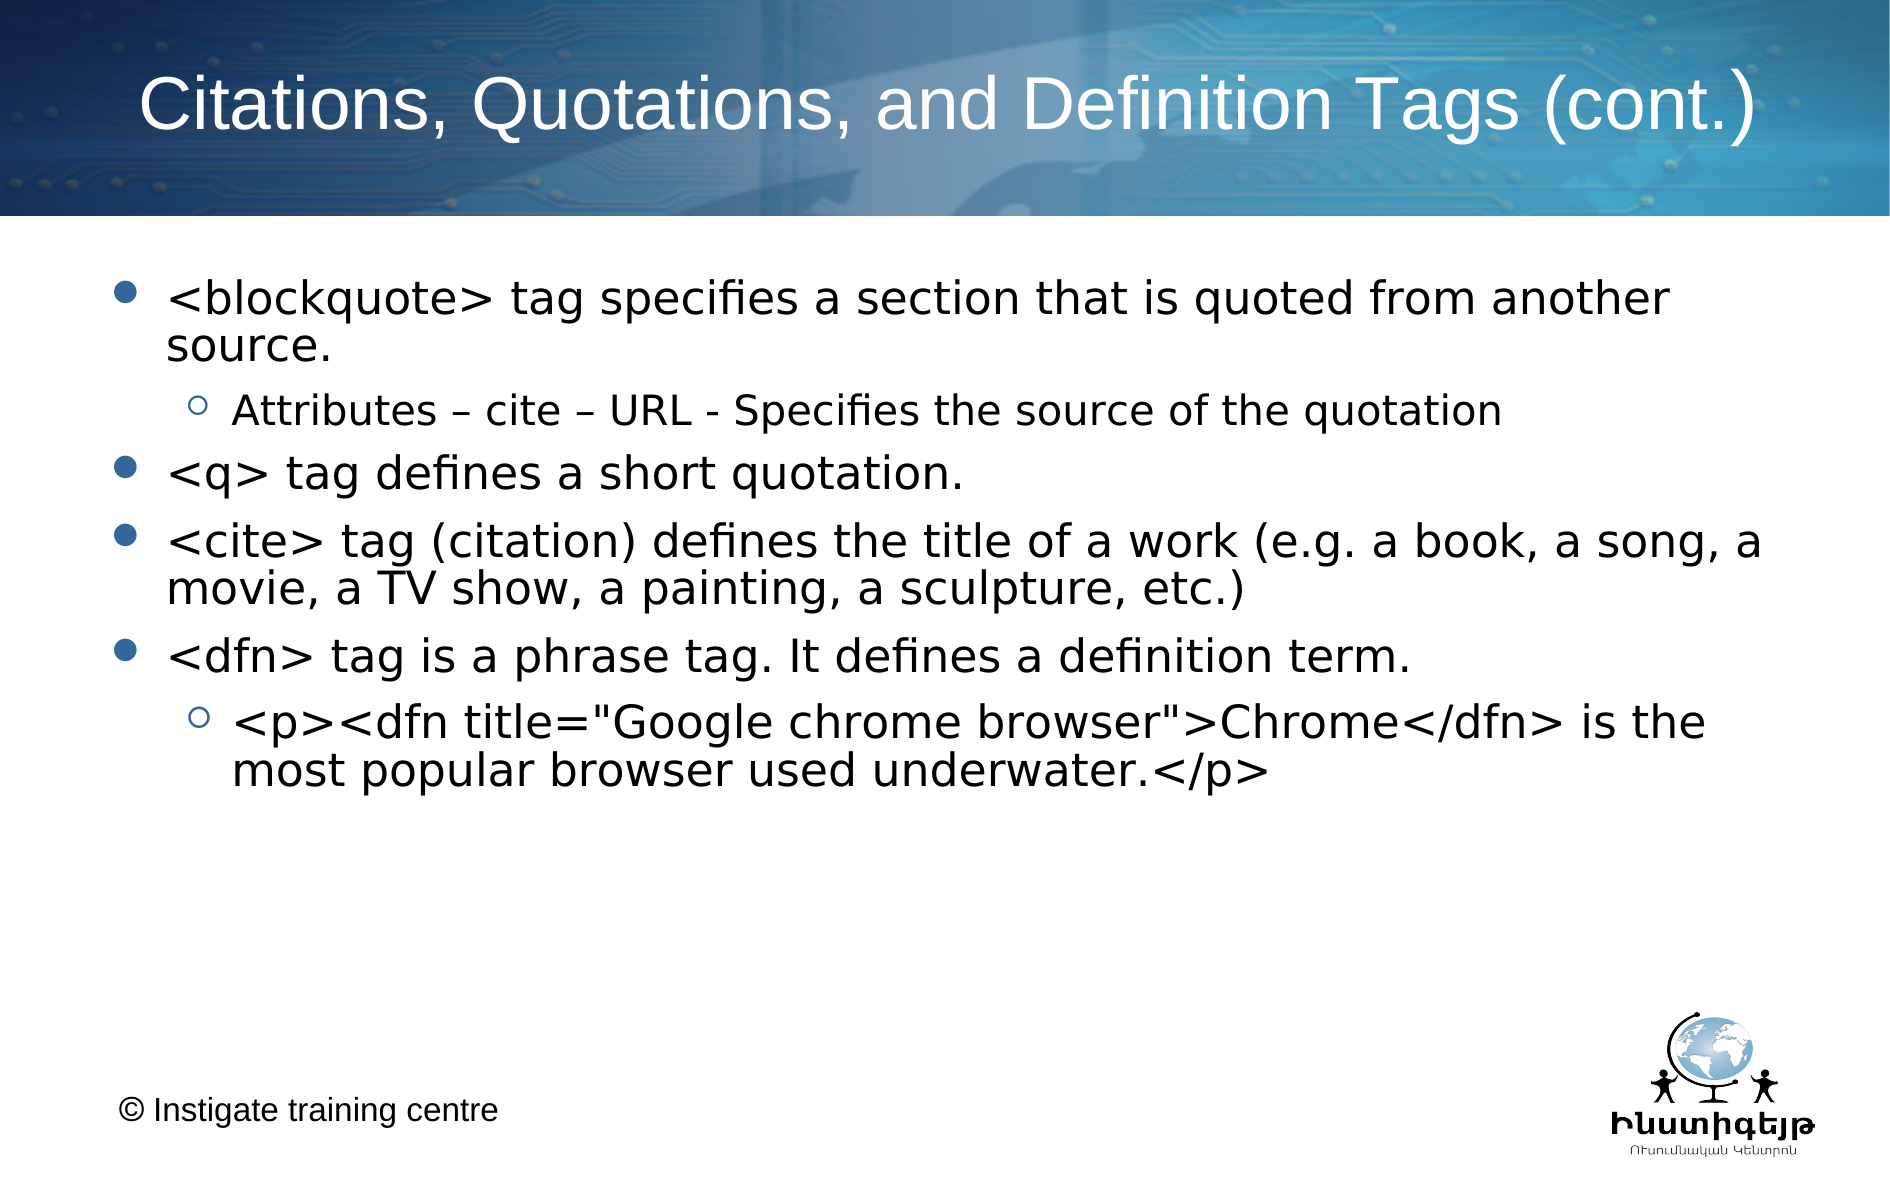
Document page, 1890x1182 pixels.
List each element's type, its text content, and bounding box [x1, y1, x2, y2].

picture [1612, 1012, 1815, 1157]
text_box Citations, Quotations, and Definition Tags (cont.) [138, 76, 1801, 85]
picture [0, 0, 1890, 216]
list <blockquote> tag specifies a section that is quoted from another source. Attributes – cite – URL - Specifies the source of the quotation <q> tag defines a short quotation. <cite> tag (citation) defines the title of a work (e.g. a book, a song, a movie, a TV show, a painting, a sculpture, etc.) <dfn> tag is a phrase tag. It defines a definition term. <p><dfn title="Google chrome browser">Chrome</dfn> is the most popular browser used underwater.</p> [110, 276, 1801, 303]
